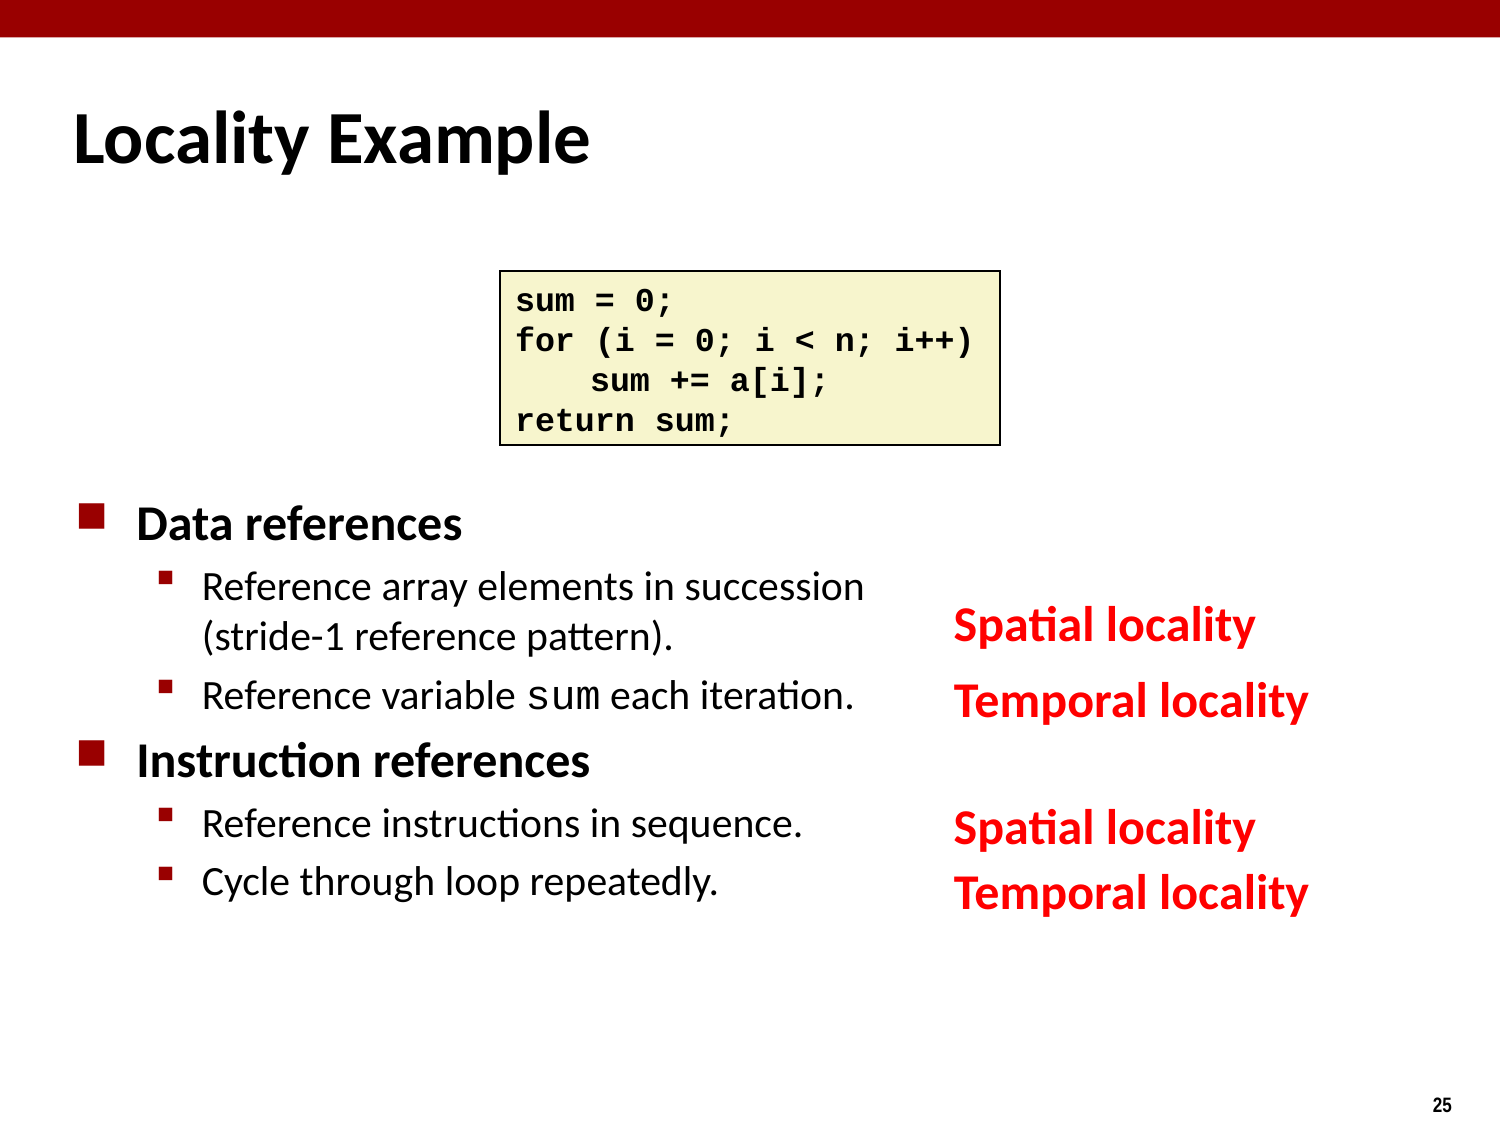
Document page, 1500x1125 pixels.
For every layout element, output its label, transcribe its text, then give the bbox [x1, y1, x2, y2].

list Data references Reference array elements in succession (stride-1 reference pattern). Reference variable sum each iteration. Instruction references Reference instructions in sequence. Cycle through loop repeatedly. [65, 483, 938, 938]
text_box Spatial locality [939, 787, 1272, 852]
text_box sum = 0; for (i = 0; i < n; i++) sum += a[i]; return sum; [500, 270, 1000, 446]
text_box Spatial locality [939, 584, 1272, 659]
text_box Temporal locality [939, 852, 1325, 928]
title Locality Example [58, 71, 1304, 197]
text_box Temporal locality [939, 659, 1325, 735]
